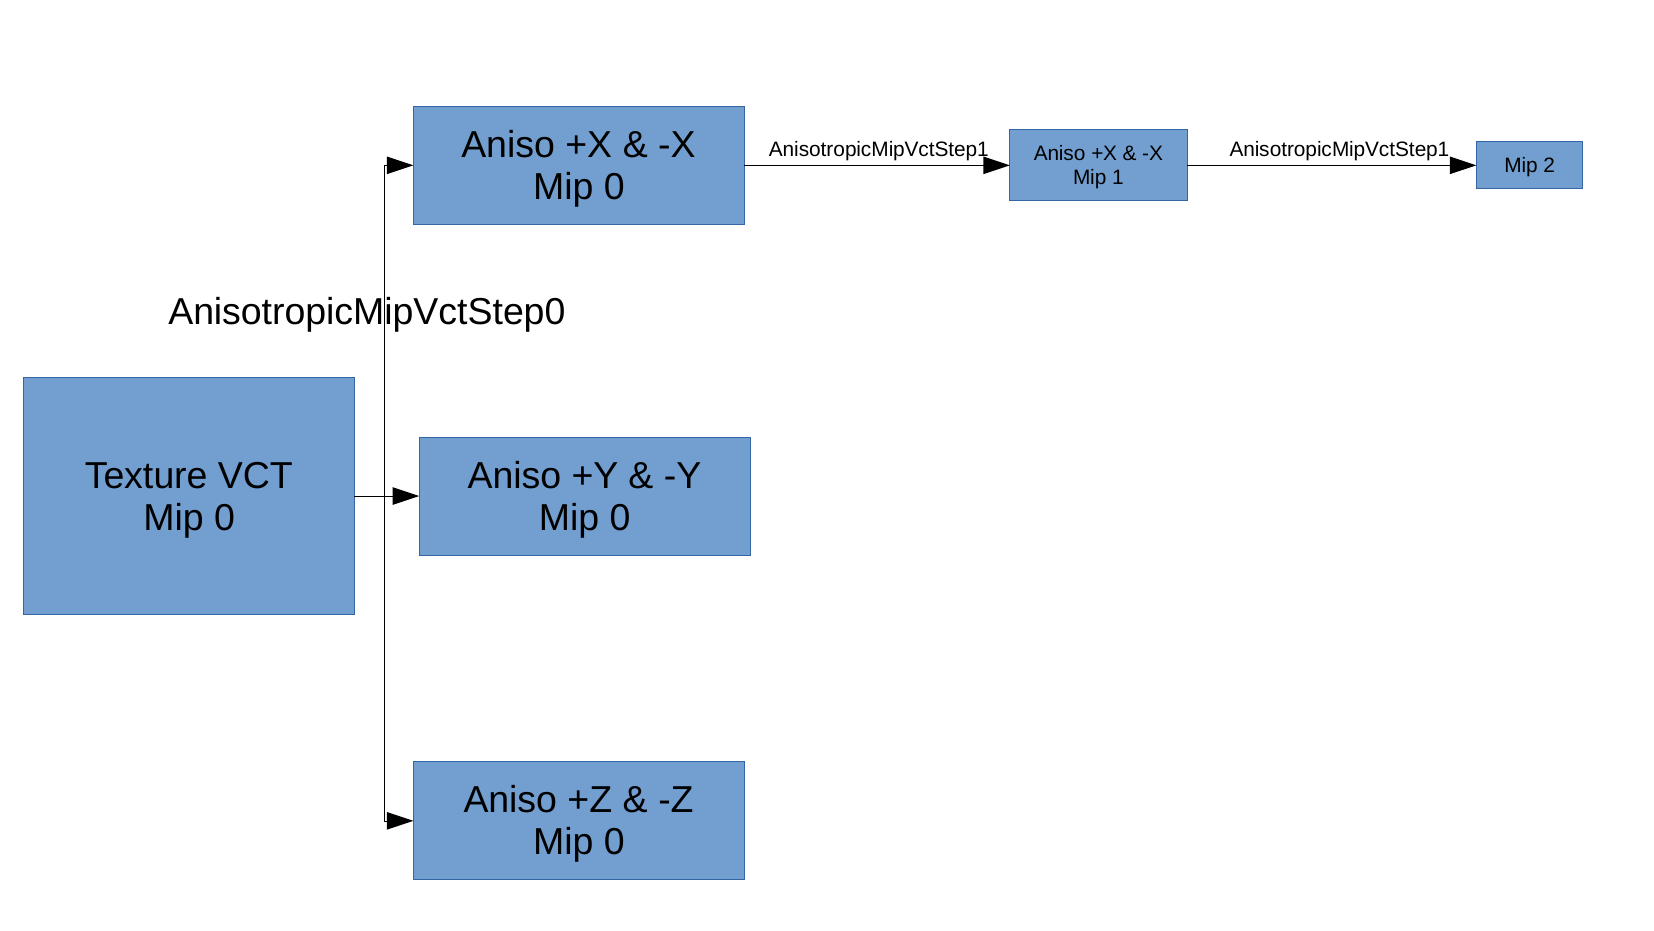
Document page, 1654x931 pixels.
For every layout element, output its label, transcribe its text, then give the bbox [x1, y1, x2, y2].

text_box Aniso +Z & -Z Mip 0 [413, 761, 745, 880]
text_box AnisotropicMipVctStep1 [1214, 129, 1465, 178]
text_box Texture VCT Mip 0 [23, 377, 355, 615]
text_box AnisotropicMipVctStep0 [153, 283, 581, 341]
text_box Aniso +X & -X Mip 1 [1009, 129, 1188, 201]
text_box AnisotropicMipVctStep1 [754, 129, 1004, 178]
text_box Aniso +X & -X Mip 0 [413, 106, 745, 225]
text_box Mip 2 [1476, 141, 1583, 189]
text_box Aniso +Y & -Y Mip 0 [419, 437, 751, 556]
